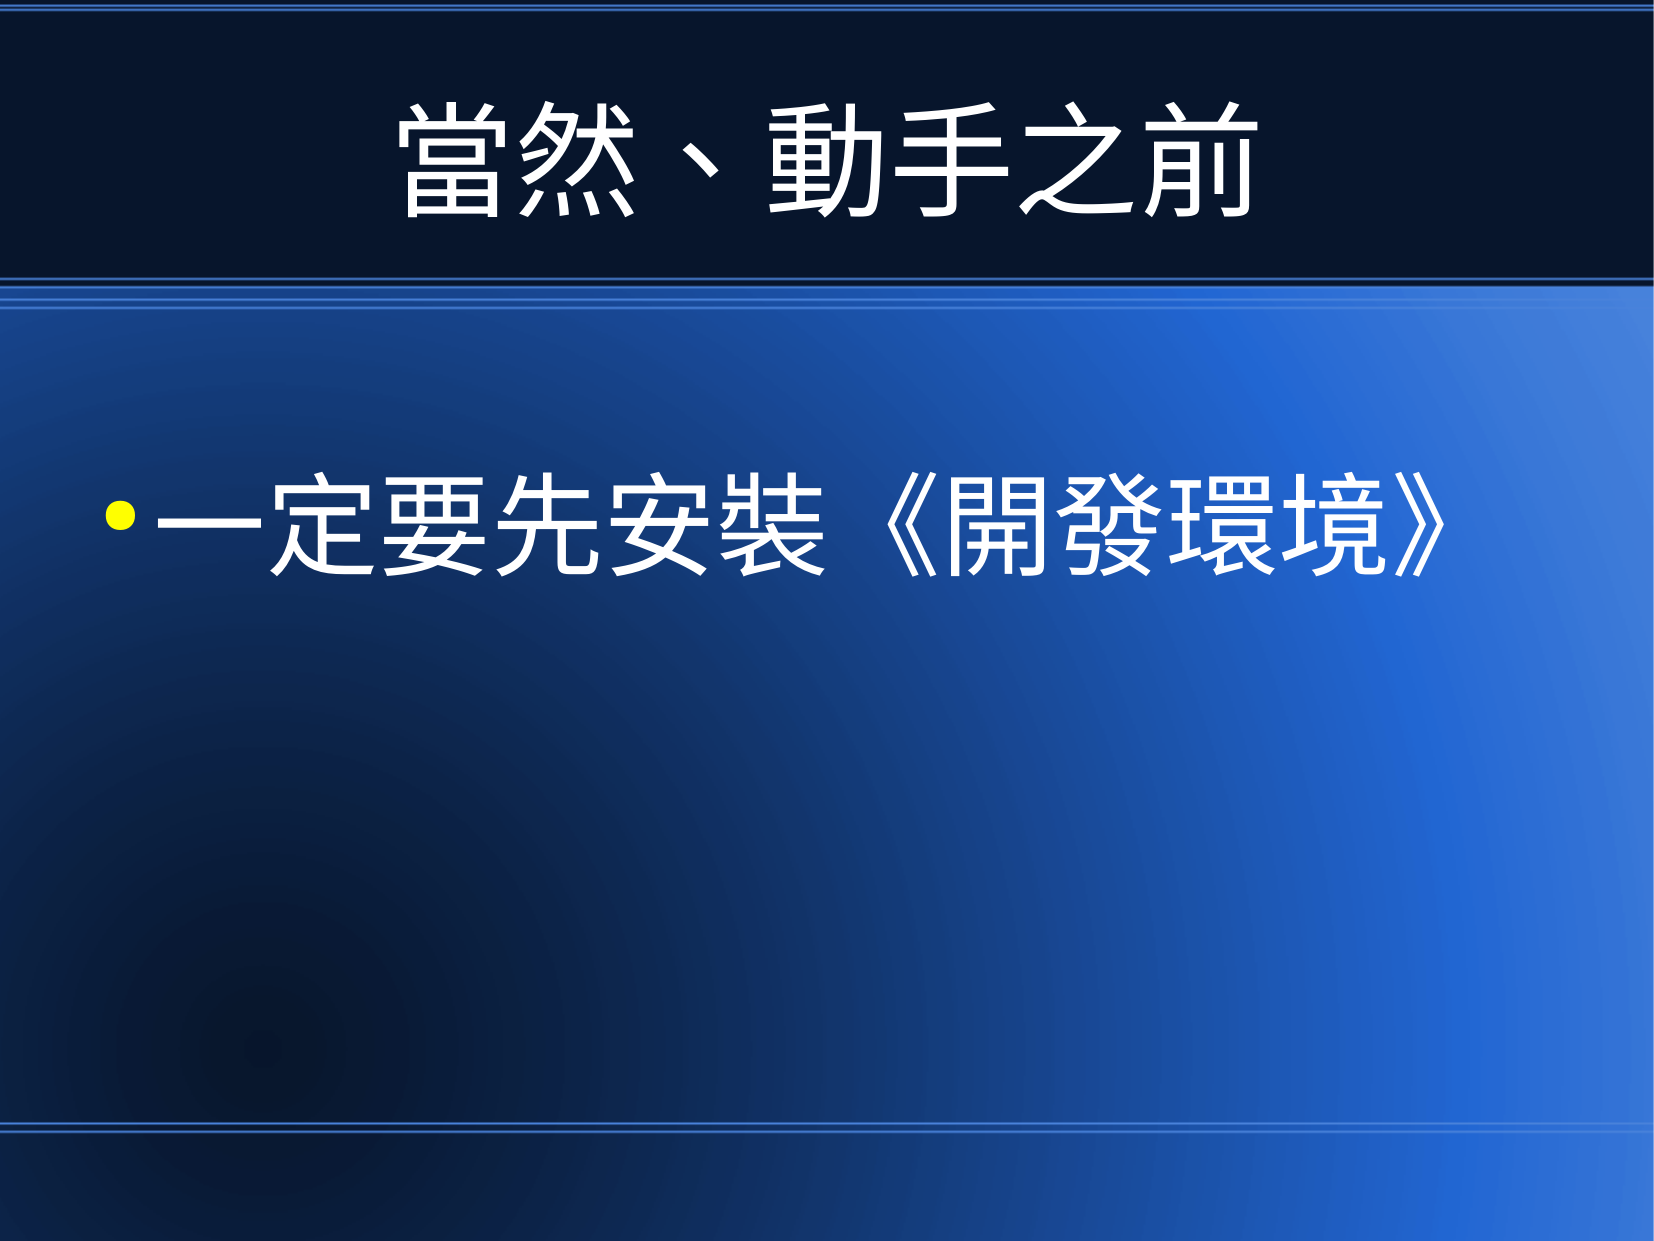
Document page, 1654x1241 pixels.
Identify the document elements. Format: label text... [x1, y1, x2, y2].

title 當然、動手之前 [82, 49, 1571, 257]
picture [0, 0, 1654, 1241]
list 一定要先安裝《開發環境》 [82, 355, 1571, 1241]
